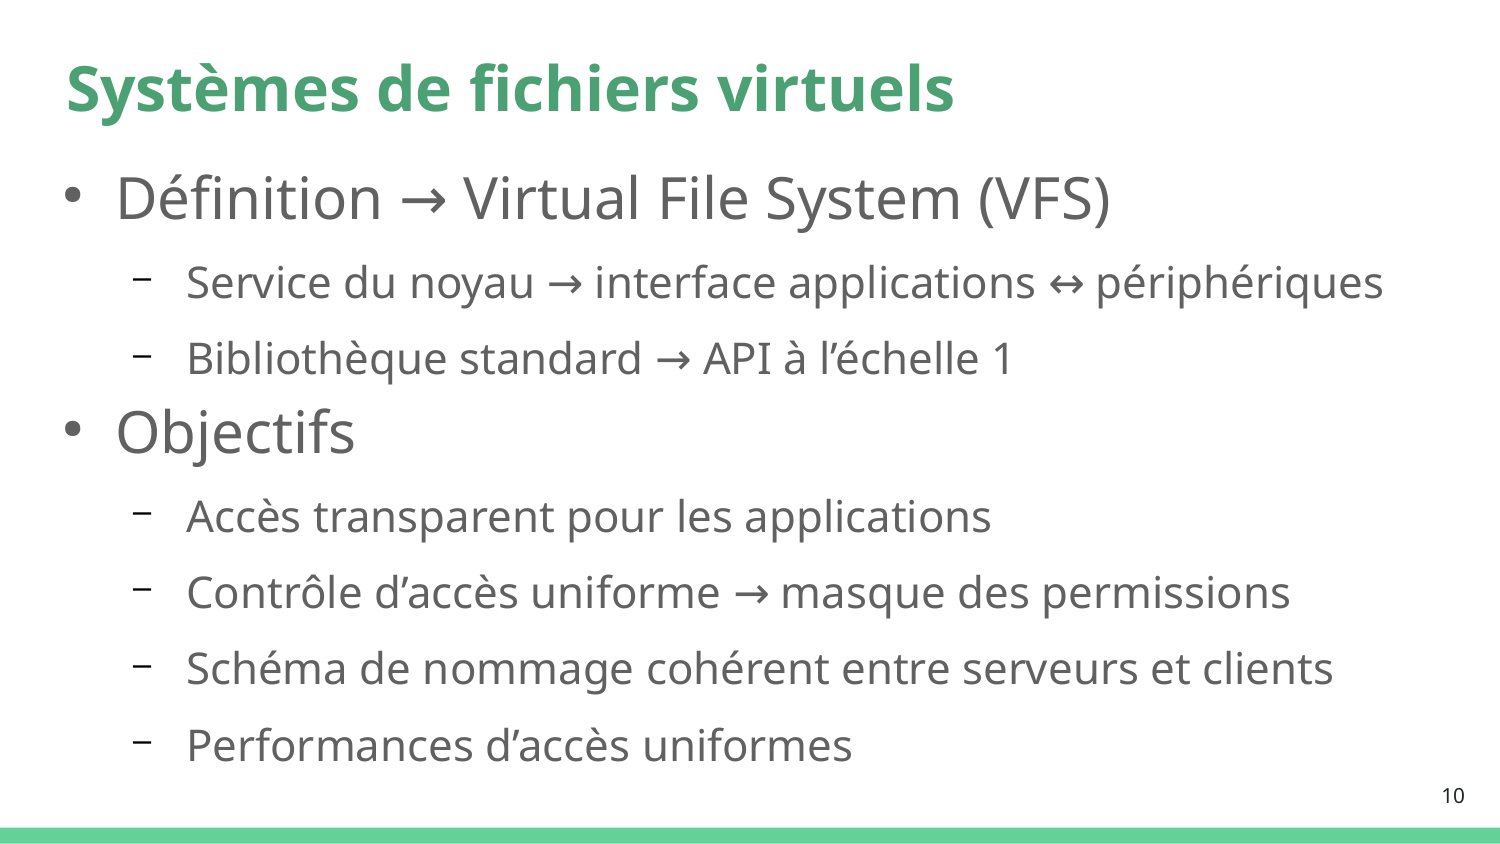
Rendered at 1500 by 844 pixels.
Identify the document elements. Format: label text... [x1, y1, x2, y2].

title Systèmes de fichiers virtuels [51, 23, 1449, 117]
slide_number <numéro> [1389, 764, 1480, 830]
list Définition → Virtual File System (VFS) Service du noyau → interface applications ↔ périphériques Bibliothèque standard → API à l’échelle 1 Objectifs Accès transparent pour les applications Contrôle d’accès uniforme → masque des permissions Schéma de nommage cohérent entre serveurs et clients Performances d’accès uniformes [29, 135, 1430, 785]
